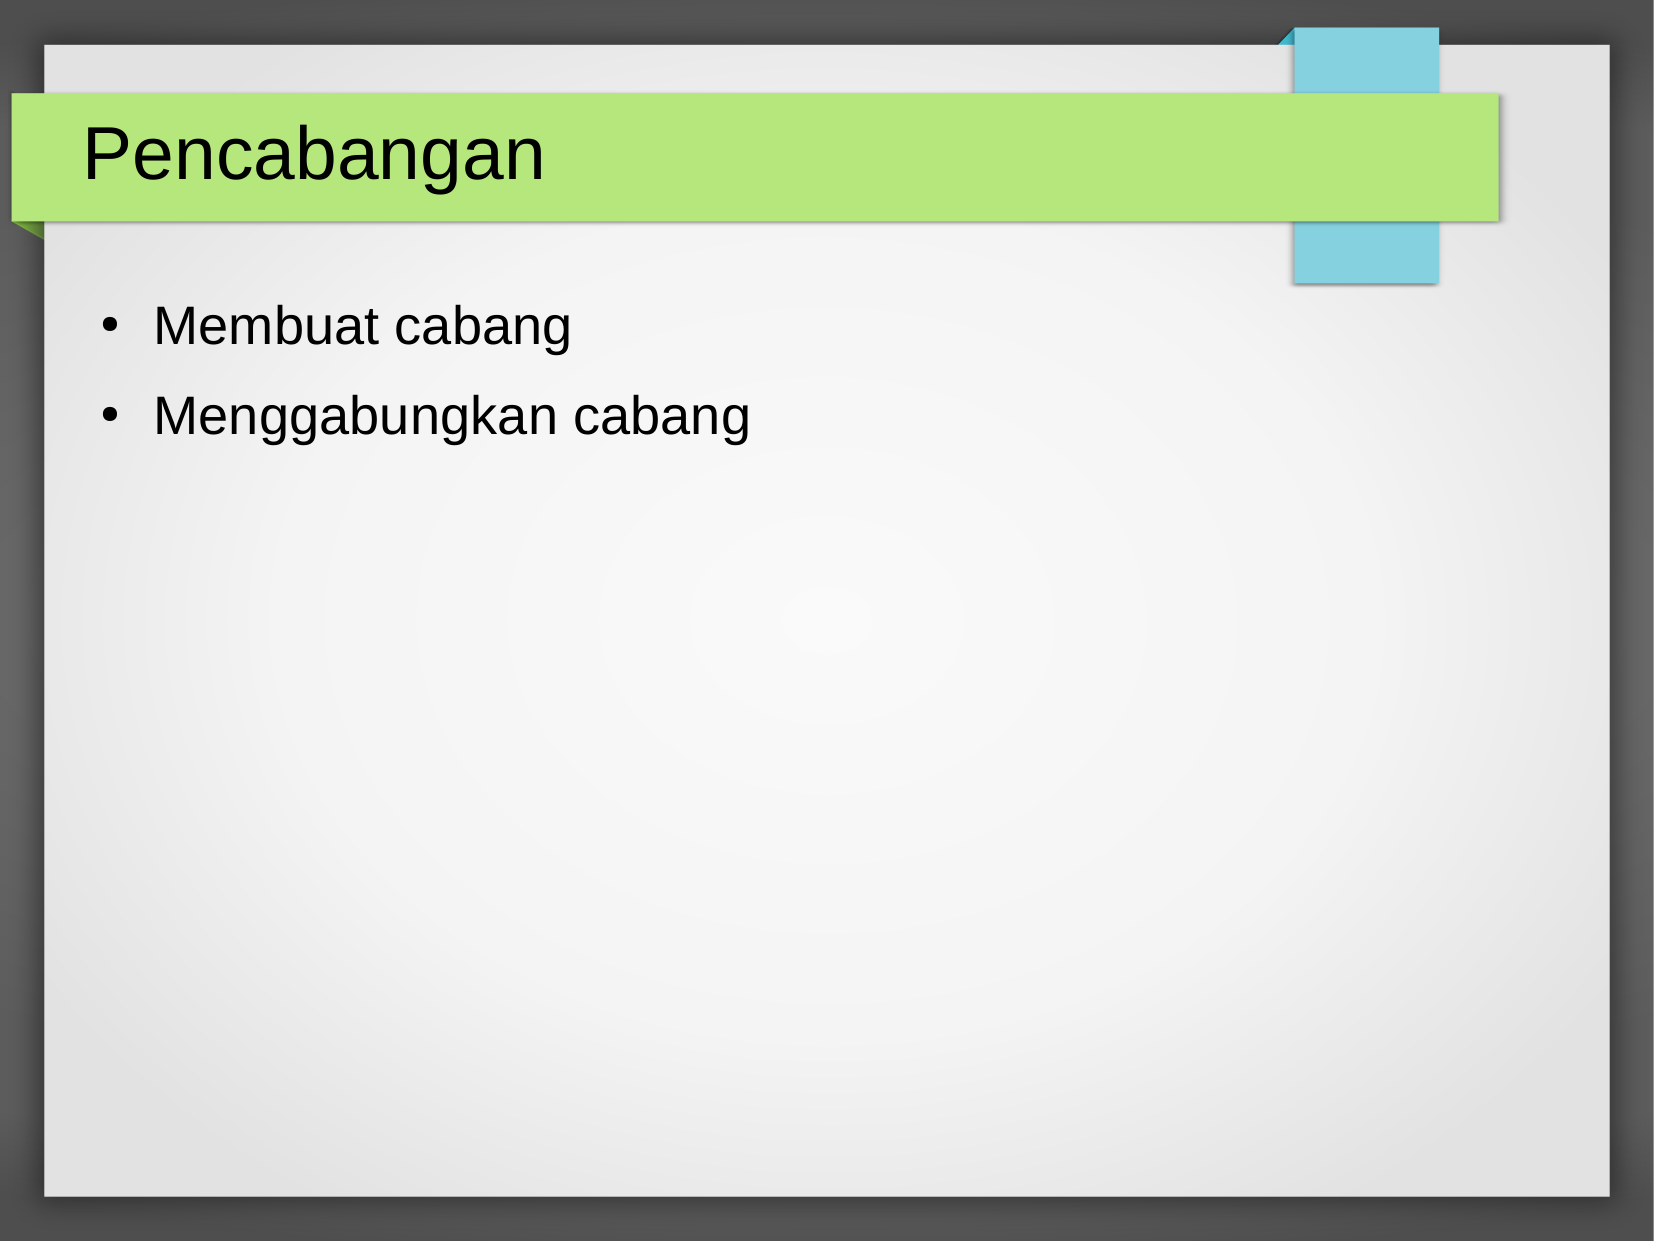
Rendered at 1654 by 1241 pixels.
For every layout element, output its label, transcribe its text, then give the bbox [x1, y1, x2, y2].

title Pencabangan [82, 94, 1264, 213]
picture [0, 0, 1654, 1241]
list Membuat cabang Menggabungkan cabang [82, 295, 1571, 1015]
